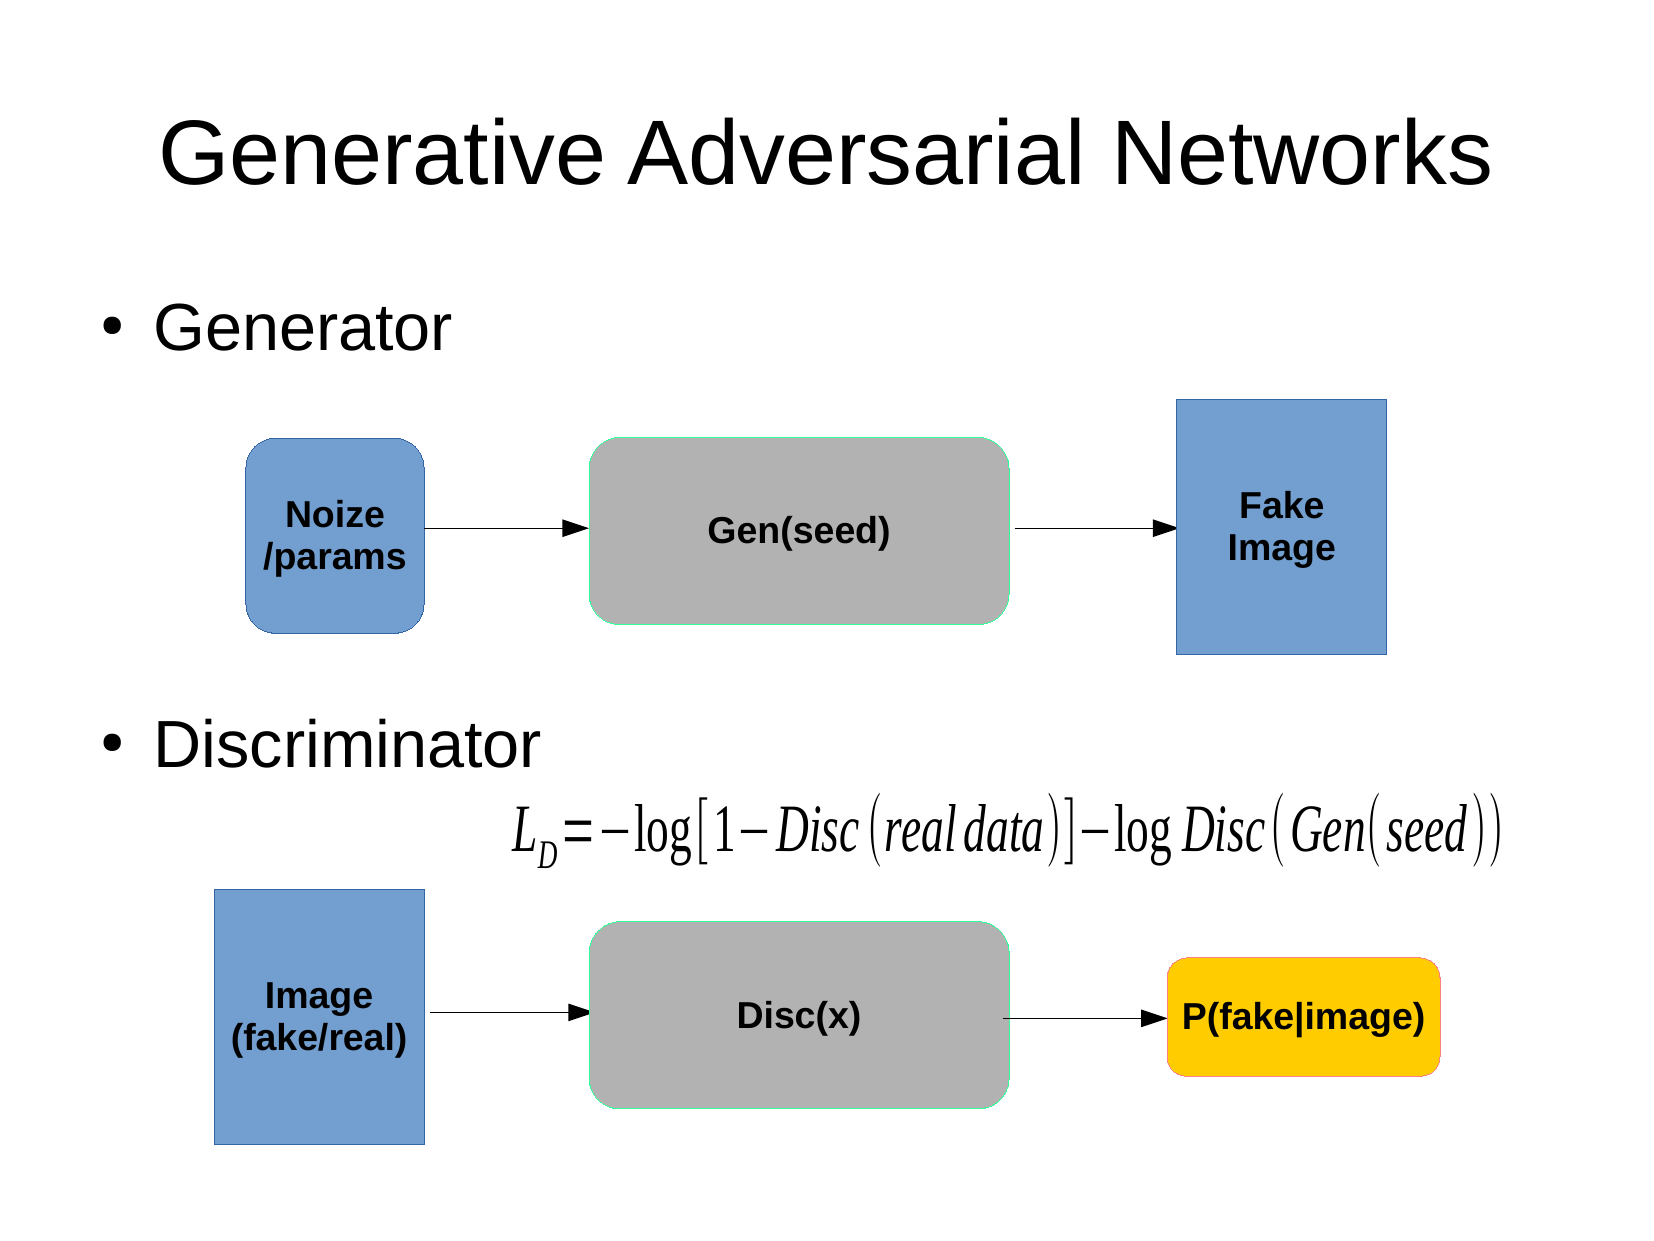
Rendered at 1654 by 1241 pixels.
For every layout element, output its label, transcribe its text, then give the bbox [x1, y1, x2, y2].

text_box P(fake|image) [1167, 957, 1441, 1077]
text_box Gen(seed) [589, 437, 1010, 625]
text_box Image (fake/real) [214, 889, 425, 1145]
text_box Fake Image [1176, 399, 1387, 655]
text_box Disc(x) [589, 921, 1010, 1109]
chart [498, 788, 1515, 876]
title Generative Adversarial Networks [82, 49, 1571, 257]
text_box Noize /params [245, 438, 425, 634]
list Generator Discriminator [82, 290, 1571, 1010]
